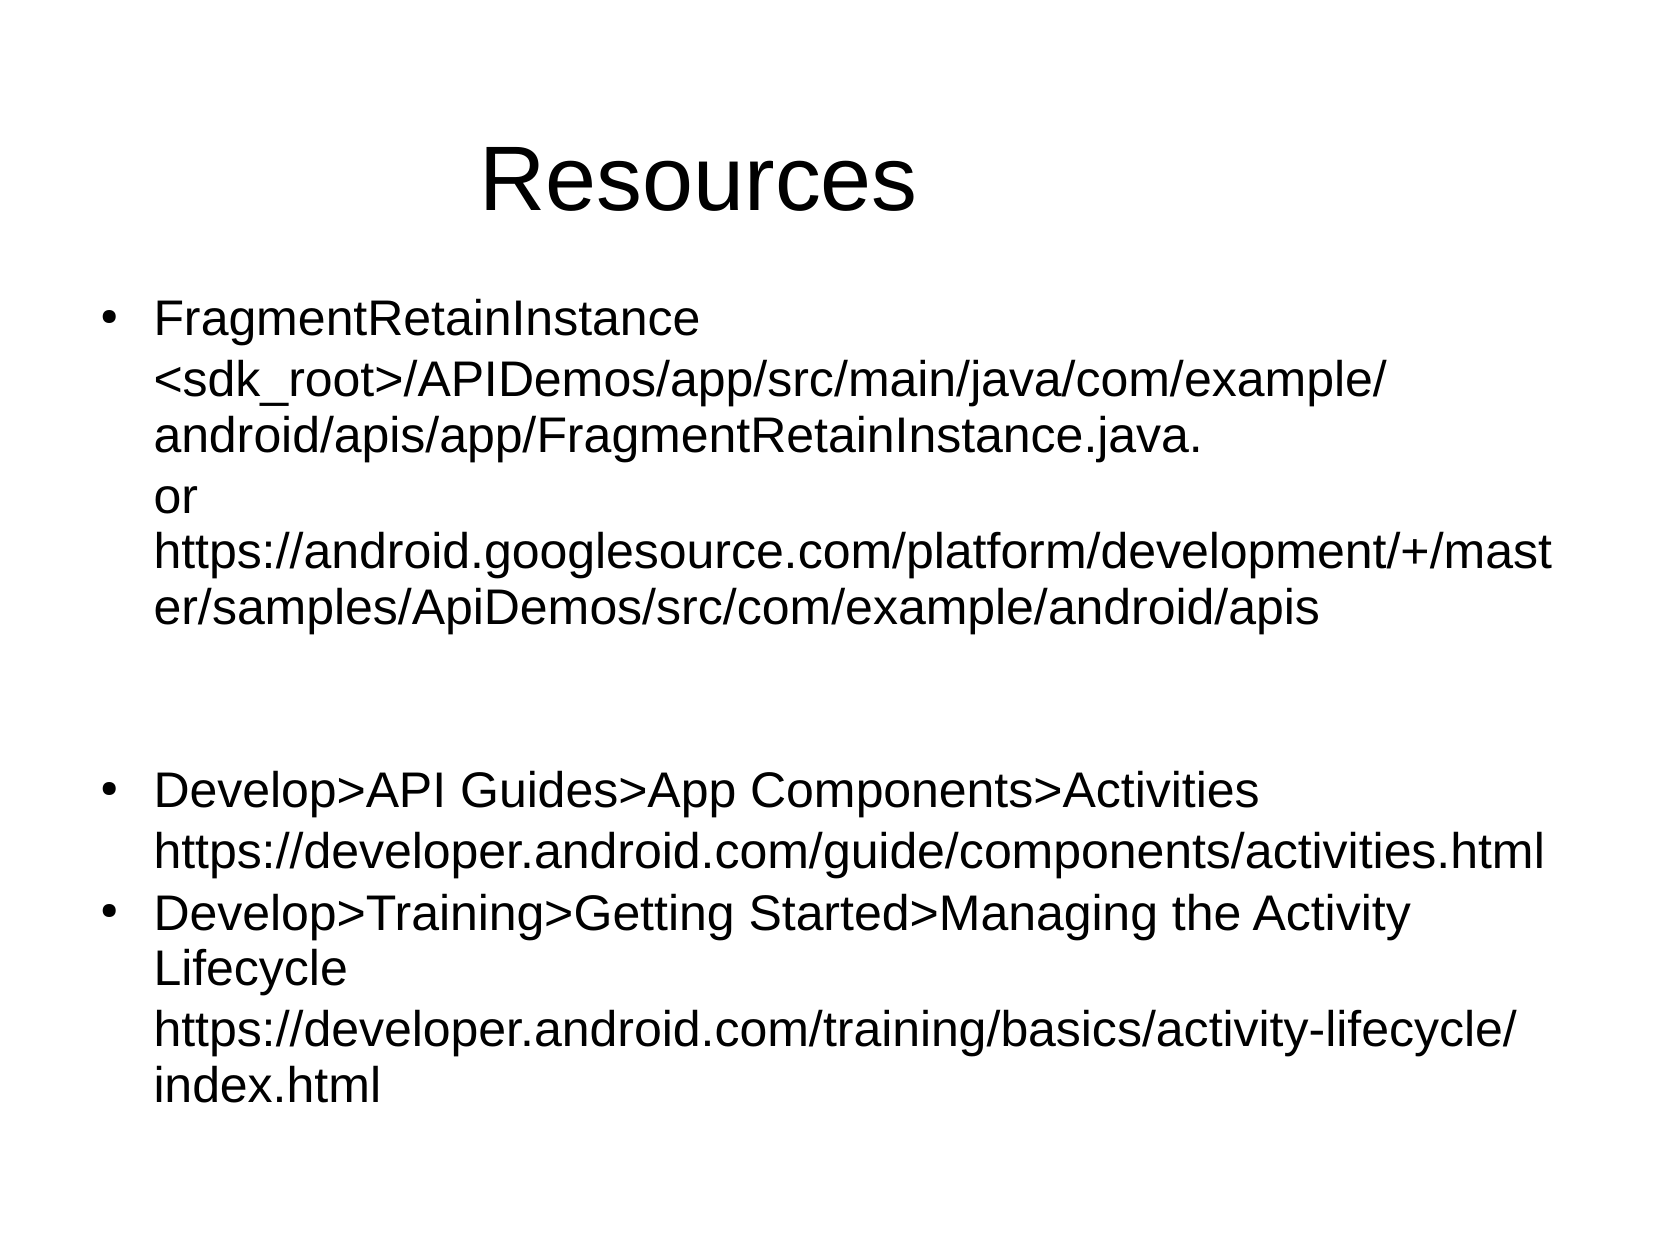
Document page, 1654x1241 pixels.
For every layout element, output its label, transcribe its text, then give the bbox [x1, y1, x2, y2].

title Resources [0, 75, 1444, 283]
list FragmentRetainInstance <sdk_root>/APIDemos/app/src/main/java/com/example/android/apis/app/FragmentRetainInstance.java. or https://android.googlesource.com/platform/development/+/master/samples/ApiDemos/src/com/example/android/apis Develop>API Guides>App Components>Activities https://developer.android.com/guide/components/activities.html Develop>Training>Getting Started>Managing the Activity Lifecycle https://developer.android.com/training/basics/activity-lifecycle/index.html [82, 290, 1571, 1109]
